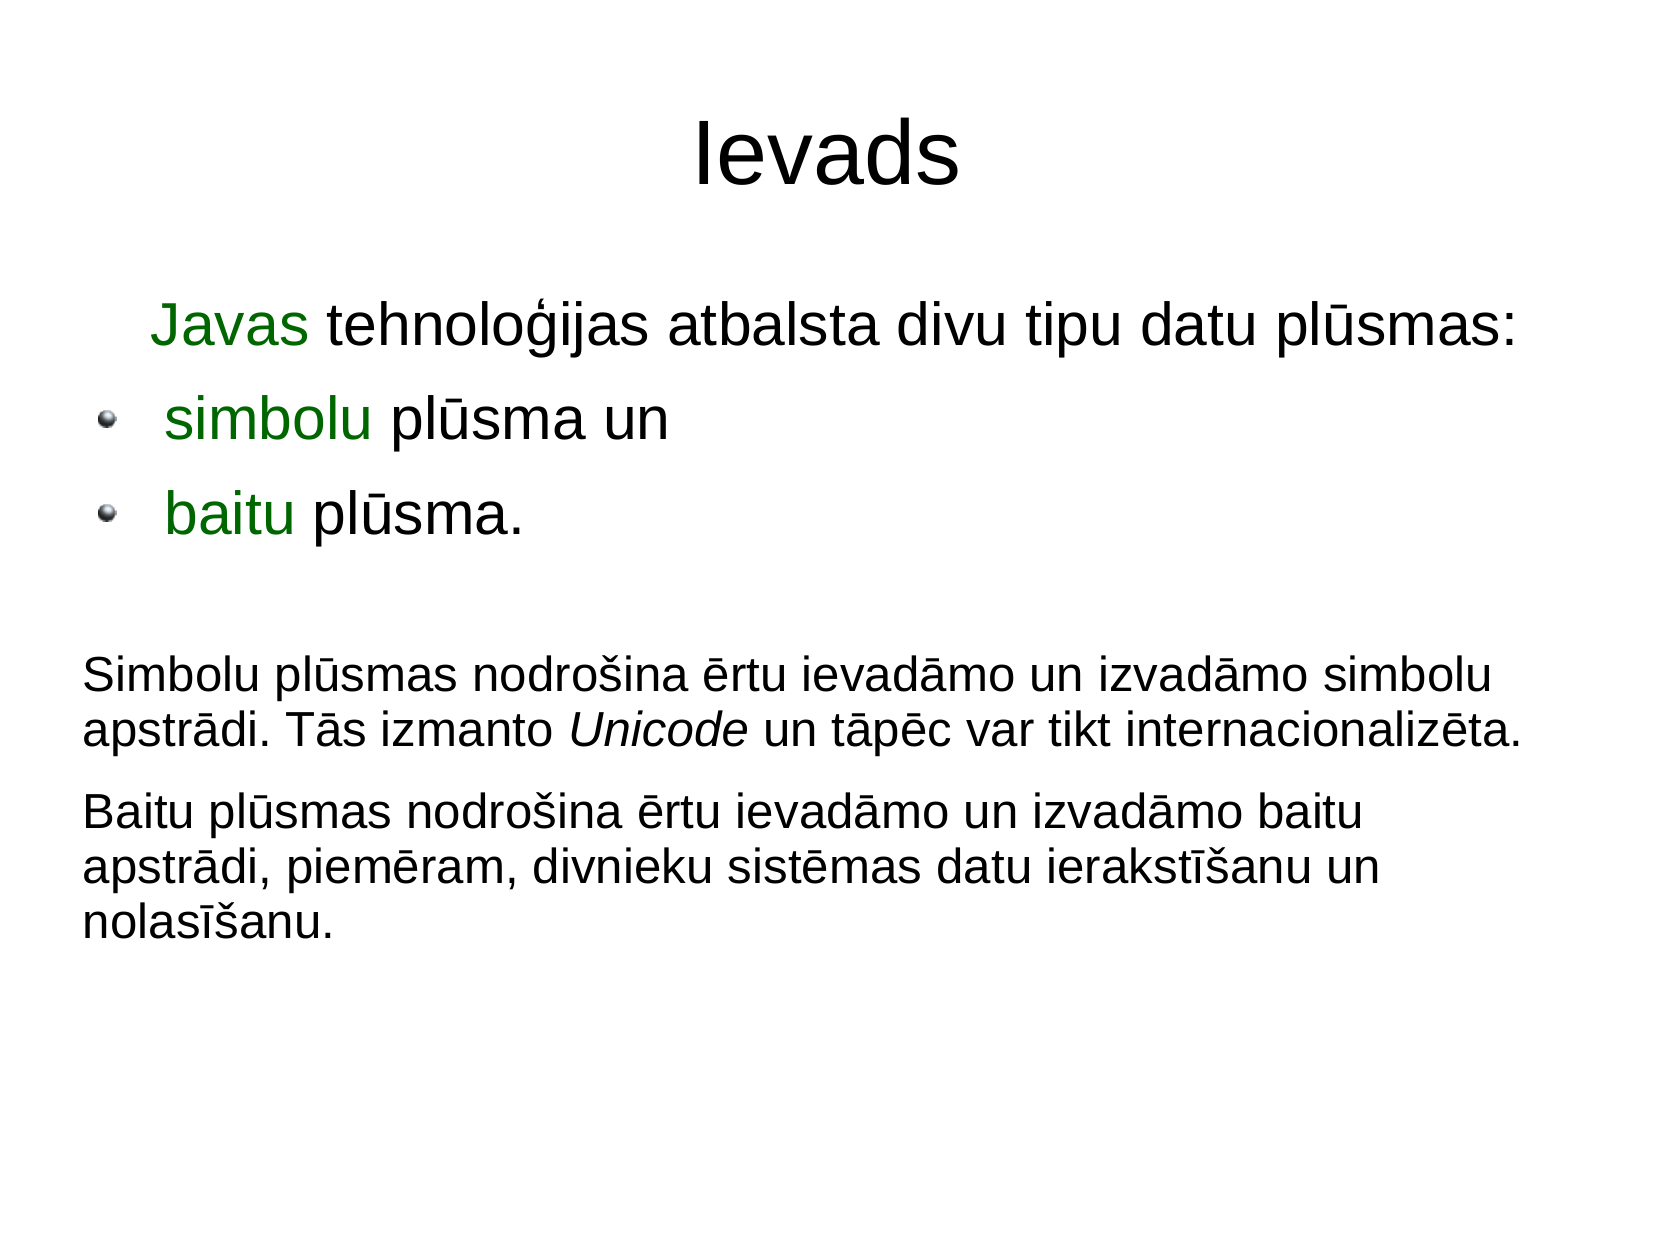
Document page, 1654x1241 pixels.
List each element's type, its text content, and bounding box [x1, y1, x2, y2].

list Javas tehnoloģijas atbalsta divu tipu datu plūsmas: simbolu plūsma un baitu plūsma. Simbolu plūsmas nodrošina ērtu ievadāmo un izvadāmo simbolu apstrādi. Tās izmanto Unicode un tāpēc var tikt internacionalizēta. Baitu plūsmas nodrošina ērtu ievadāmo un izvadāmo baitu apstrādi, piemēram, divnieku sistēmas datu ierakstīšanu un nolasīšanu. [82, 290, 1538, 1010]
title Ievads [82, 49, 1571, 257]
